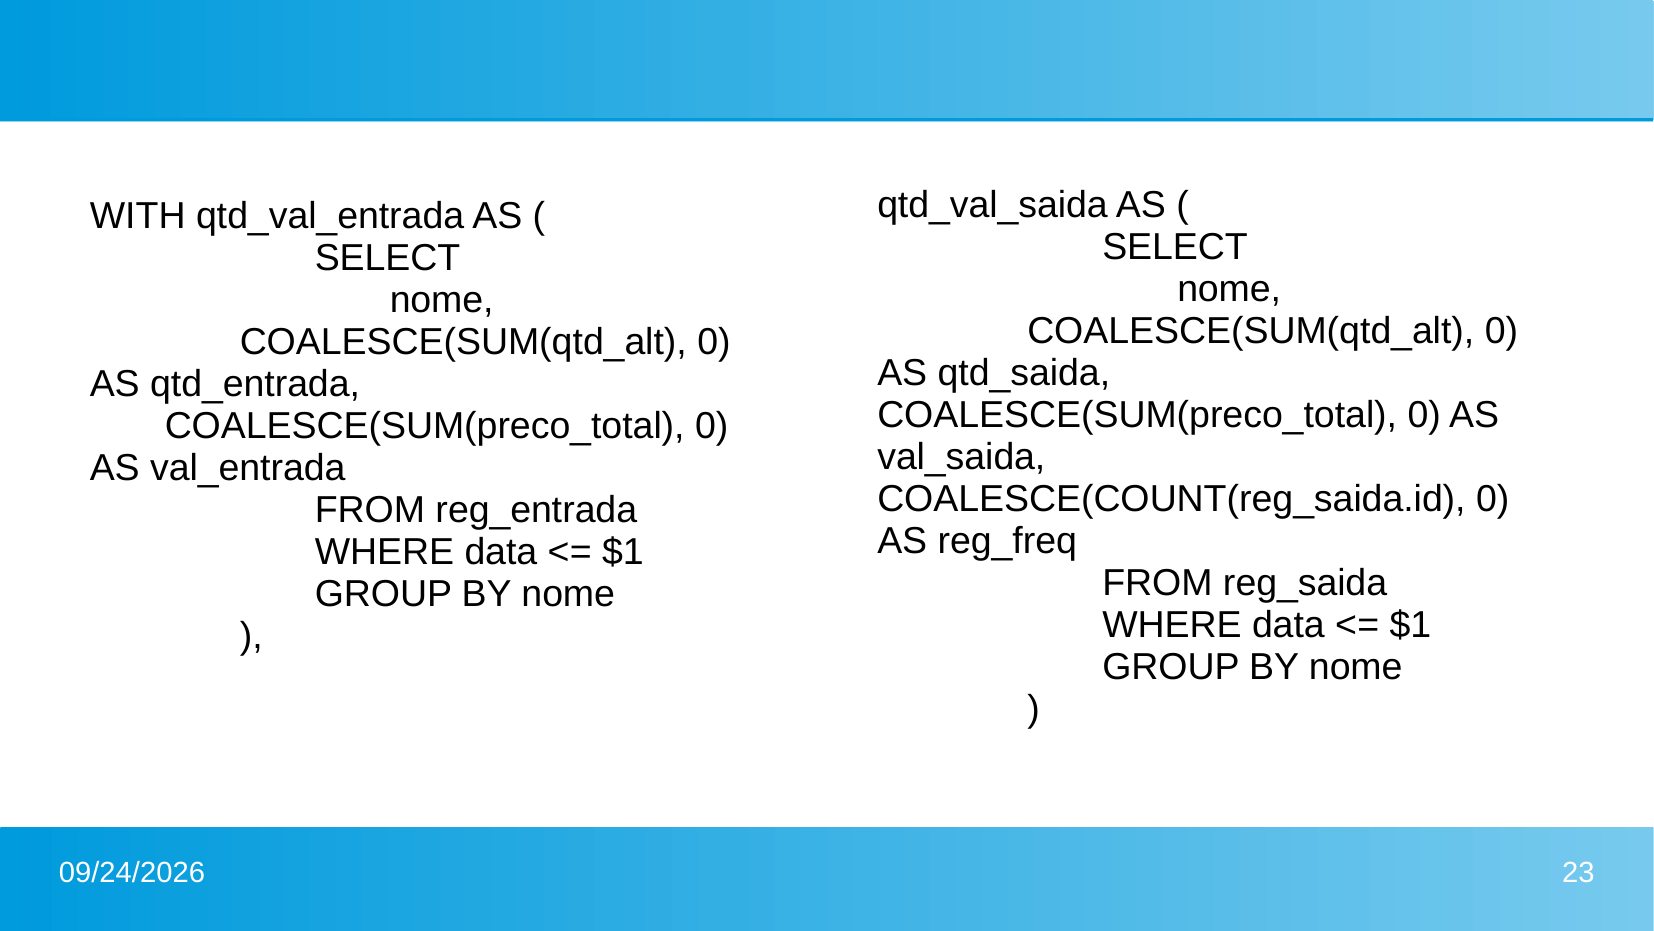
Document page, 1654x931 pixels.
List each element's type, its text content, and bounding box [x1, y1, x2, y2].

text_box WITH qtd_val_entrada AS ( SELECT nome, COALESCE(SUM(qtd_alt), 0) AS qtd_entrada, COALESCE(SUM(preco_total), 0) AS val_entrada FROM reg_entrada WHERE data <= $1 GROUP BY nome ), [75, 187, 751, 665]
text_box qtd_val_saida AS ( SELECT nome, COALESCE(SUM(qtd_alt), 0) AS qtd_saida, COALESCE(SUM(preco_total), 0) AS val_saida, COALESCE(COUNT(reg_saida.id), 0) AS reg_freq FROM reg_saida WHERE data <= $1 GROUP BY nome ) [862, 175, 1538, 737]
